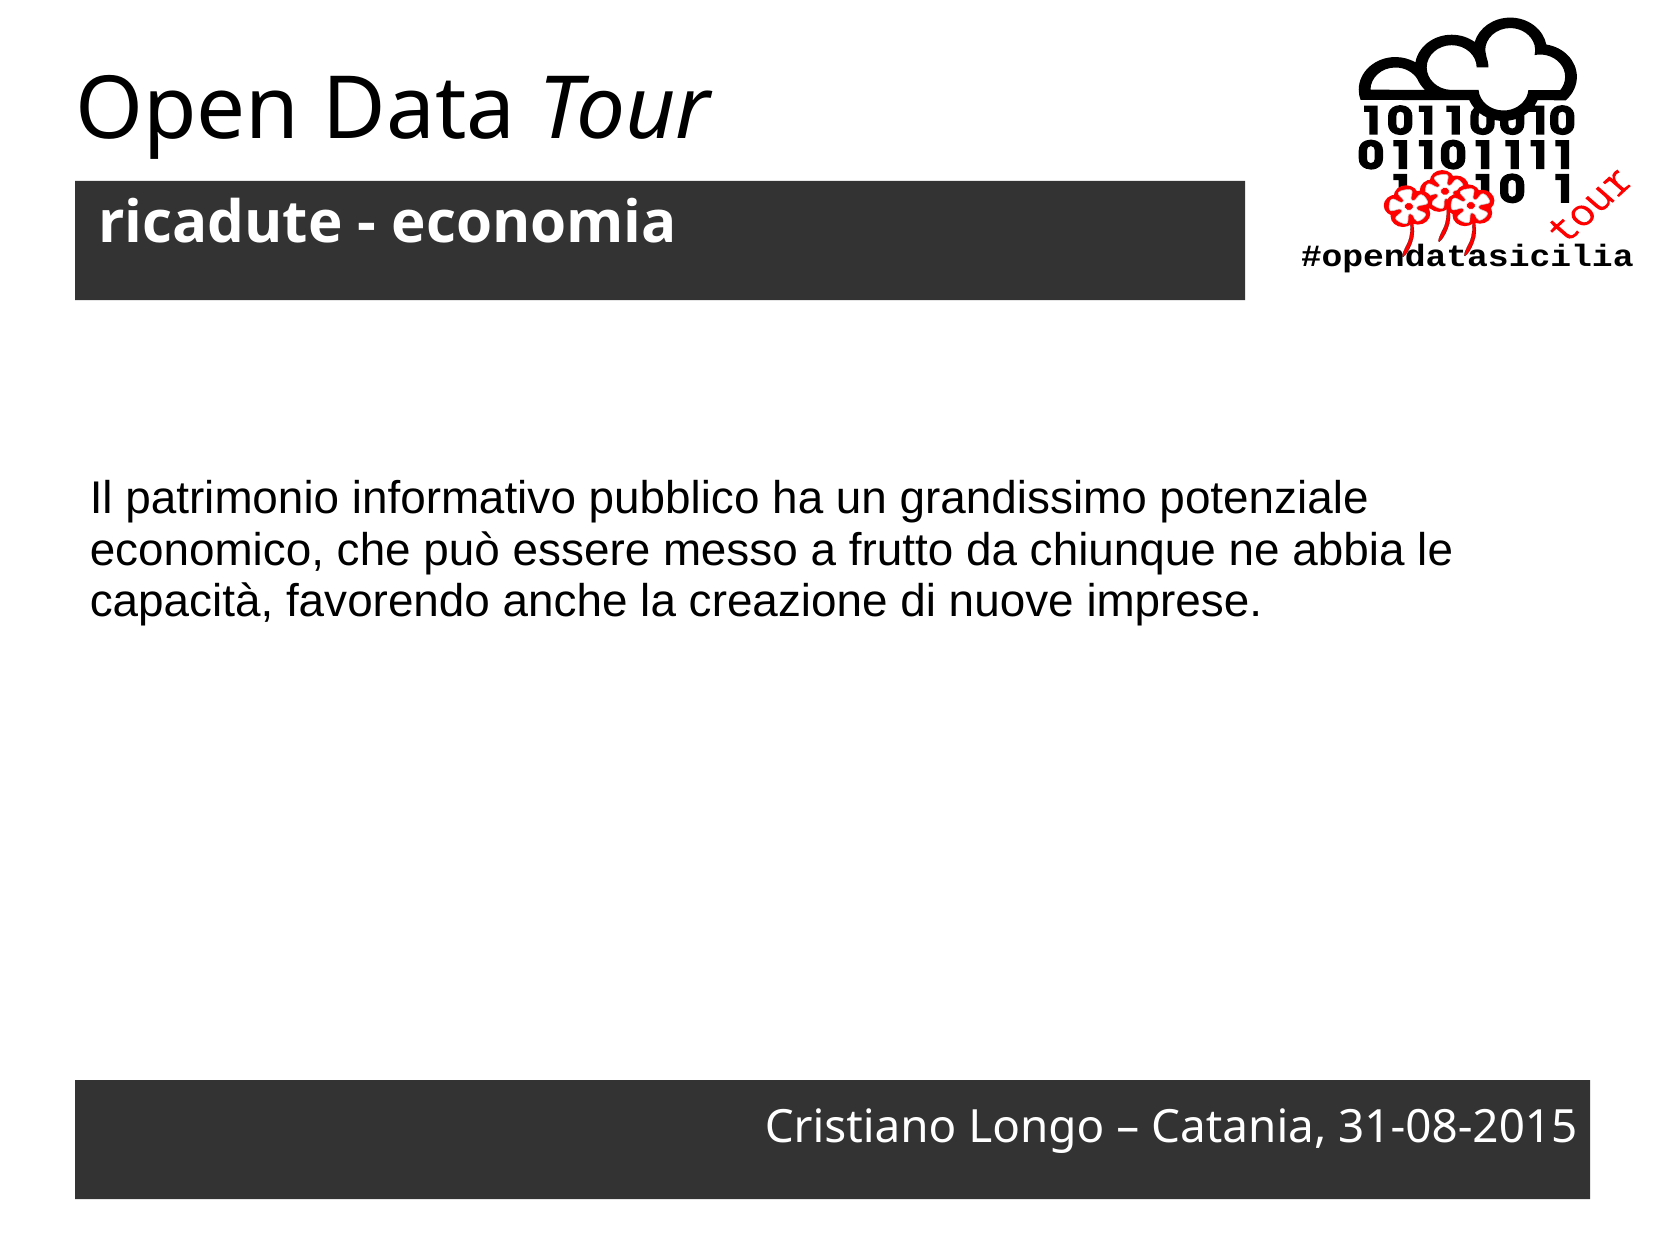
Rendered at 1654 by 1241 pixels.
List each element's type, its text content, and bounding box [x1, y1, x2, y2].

text_box Il patrimonio informativo pubblico ha un grandissimo potenziale economico, che può essere messo a frutto da chiunque ne abbia le capacità, favorendo anche la creazione di nuove imprese. [75, 465, 1591, 634]
list Cristiano Longo – Catania, 31-08-2015 [75, 1080, 1591, 1200]
picture [1302, 17, 1633, 273]
list ricadute - economia [75, 180, 1246, 301]
list Open Data Tour [75, 45, 1246, 165]
